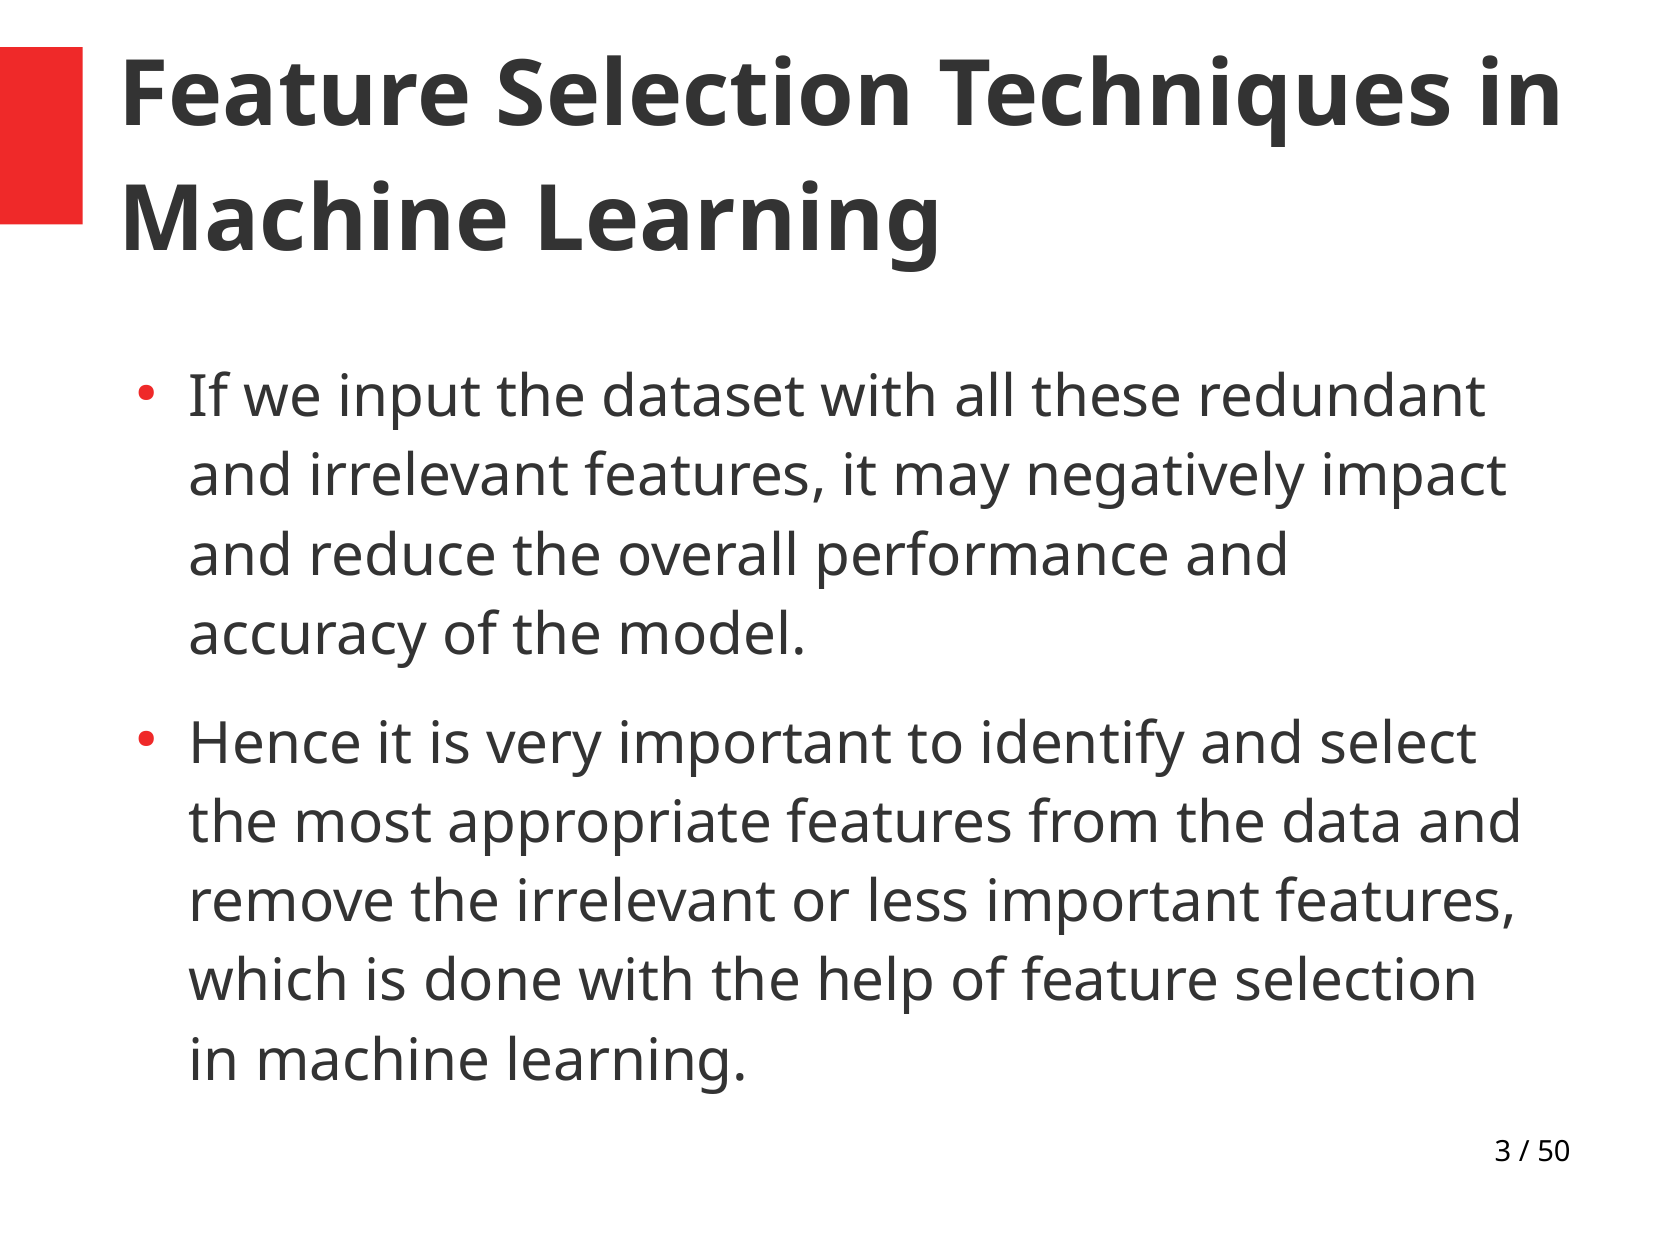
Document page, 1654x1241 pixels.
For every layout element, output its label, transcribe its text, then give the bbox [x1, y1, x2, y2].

title Feature Selection Techniques in Machine Learning [118, 28, 1571, 278]
list If we input the dataset with all these redundant and irrelevant features, it may negatively impact and reduce the overall performance and accuracy of the model. Hence it is very important to identify and select the most appropriate features from the data and remove the irrelevant or less important features, which is done with the help of feature selection in machine learning. [118, 354, 1536, 1074]
